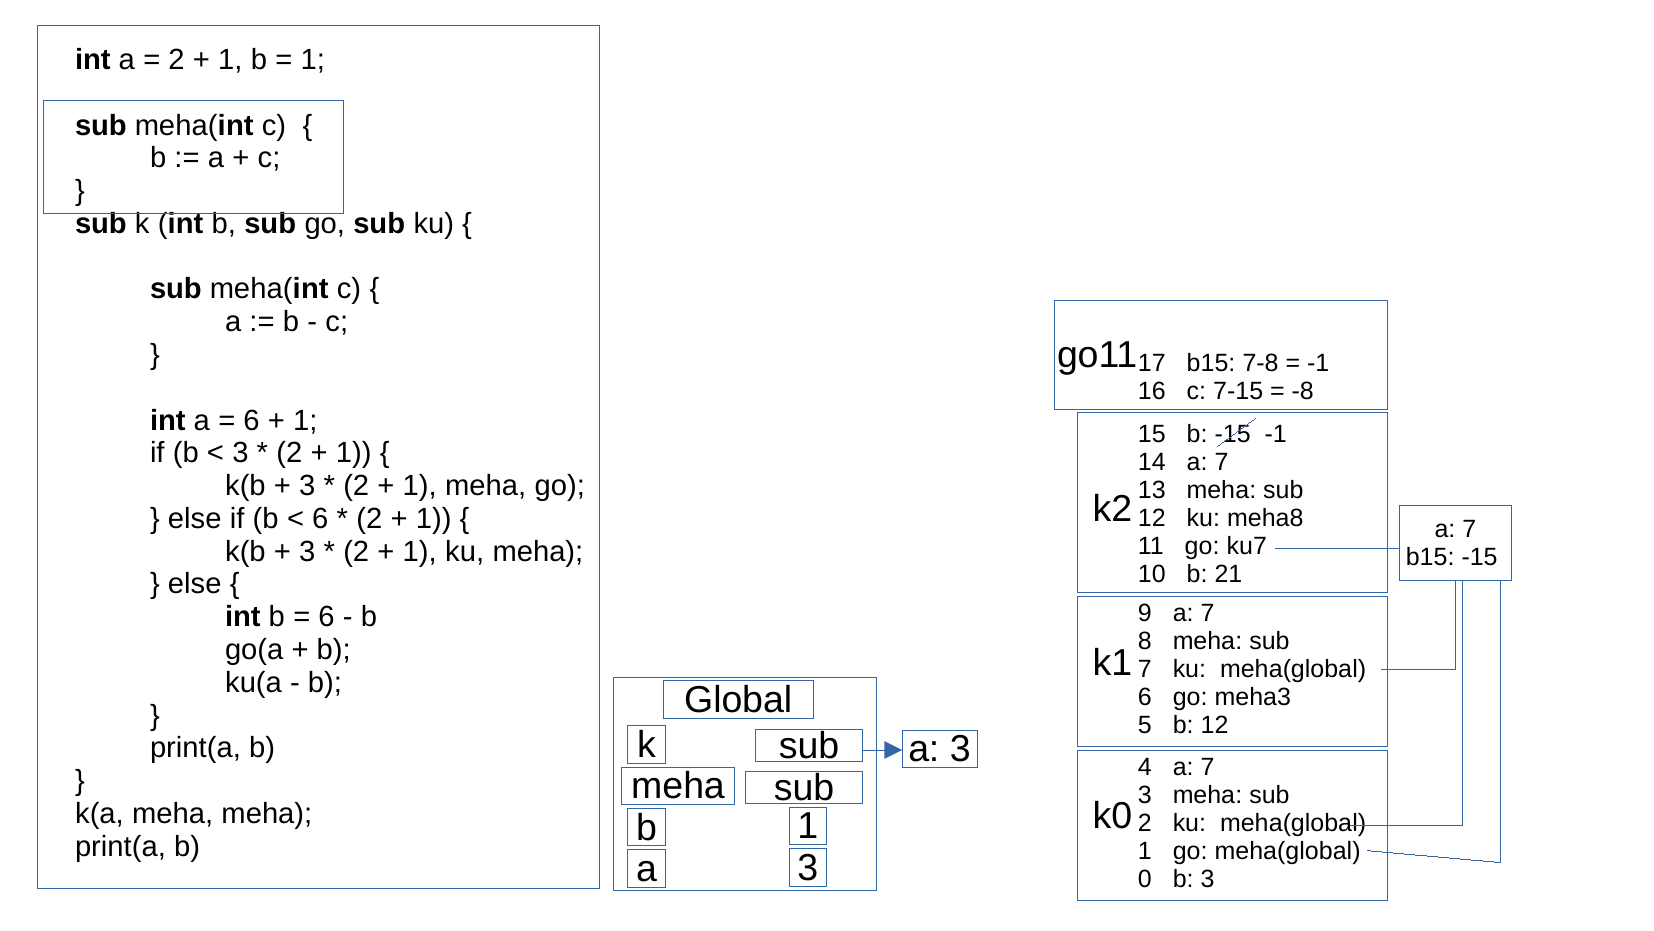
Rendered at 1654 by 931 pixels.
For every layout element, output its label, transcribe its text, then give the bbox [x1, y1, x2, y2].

text_box sub [745, 771, 863, 804]
text_box k2 [1077, 480, 1123, 538]
text_box 1 [789, 807, 827, 845]
text_box k1 [1077, 634, 1123, 691]
text_box 15 b: -15 -1 14 a: 7 13 meha: sub 12 ku: meha8 11 go: ku7 10 b: 21 [1123, 441, 1319, 596]
text_box Global [663, 680, 814, 719]
text_box go11 [1042, 325, 1123, 383]
subtitle int a = 2 + 1, b = 1; sub meha(int c) { b := a + c; } sub k (int b, sub go, sub ku) { sub meha(int c) { a := b - c; } int a = 6 + 1; if (b < 3 * (2 + 1)) { k(b + 3 * (2 + 1), meha, go); } else if (b < 6 * (2 + 1)) { k(b + 3 * (2 + 1), ku, meha); } else { int b = 6 - b go(a + b); ku(a - b); } print(a, b) } k(a, meha, meha); print(a, b) [75, 101, 343, 213]
text_box 17 b15: 7-8 = -1 16 c: 7-15 = -8 [1123, 229, 1426, 441]
text_box k0 [1077, 787, 1123, 845]
text_box 4 a: 7 3 meha: sub 2 ku: meha(global) 1 go: meha(global) 0 b: 3 [1123, 747, 1382, 901]
text_box a [627, 849, 666, 888]
text_box b [627, 808, 666, 846]
text_box 3 [789, 848, 827, 887]
text_box 9 a: 7 8 meha: sub 7 ku: meha(global) 6 go: meha3 5 b: 12 [1123, 593, 1382, 747]
text_box k [627, 725, 666, 764]
text_box meha [621, 767, 735, 805]
text_box a: 3 [902, 730, 978, 768]
text_box a: 7 b15: -15 [1399, 505, 1512, 581]
text_box sub [755, 729, 863, 762]
subtitle int a = 2 + 1, b = 1; sub meha(int c) { b := a + c; } sub k (int b, sub go, sub ku) { sub meha(int c) { a := b - c; } int a = 6 + 1; if (b < 3 * (2 + 1)) { k(b + 3 * (2 + 1), meha, go); } else if (b < 6 * (2 + 1)) { k(b + 3 * (2 + 1), ku, meha); } else { int b = 6 - b go(a + b); ku(a - b); } print(a, b) } k(a, meha, meha); print(a, b) [75, 43, 638, 863]
